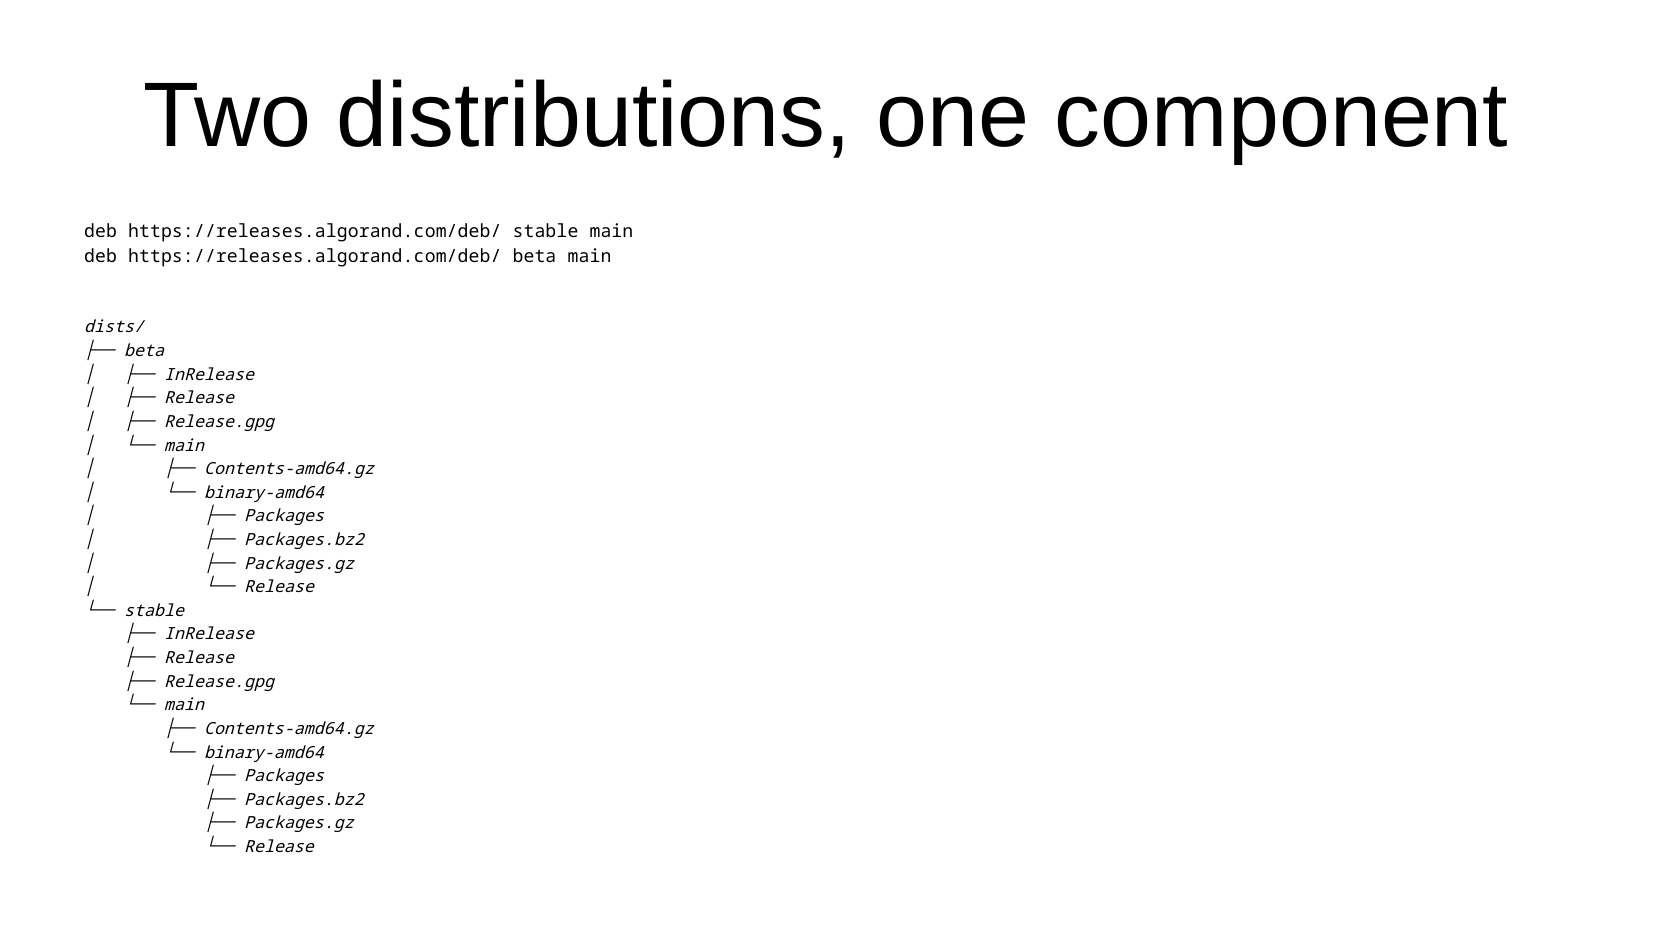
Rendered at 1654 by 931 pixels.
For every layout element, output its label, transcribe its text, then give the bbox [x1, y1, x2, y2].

title Two distributions, one component [82, 37, 1571, 193]
list deb https://releases.algorand.com/deb/ stable main deb https://releases.algorand.com/deb/ beta main dists/ ├── beta │ ├── InRelease │ ├── Release │ ├── Release.gpg │ └── main │ ├── Contents-amd64.gz │ └── binary-amd64 │ ├── Packages │ ├── Packages.bz2 │ ├── Packages.gz │ └── Release └── stable ├── InRelease ├── Release ├── Release.gpg └── main ├── Contents-amd64.gz └── binary-amd64 ├── Packages ├── Packages.bz2 ├── Packages.gz └── Release [82, 217, 1571, 901]
